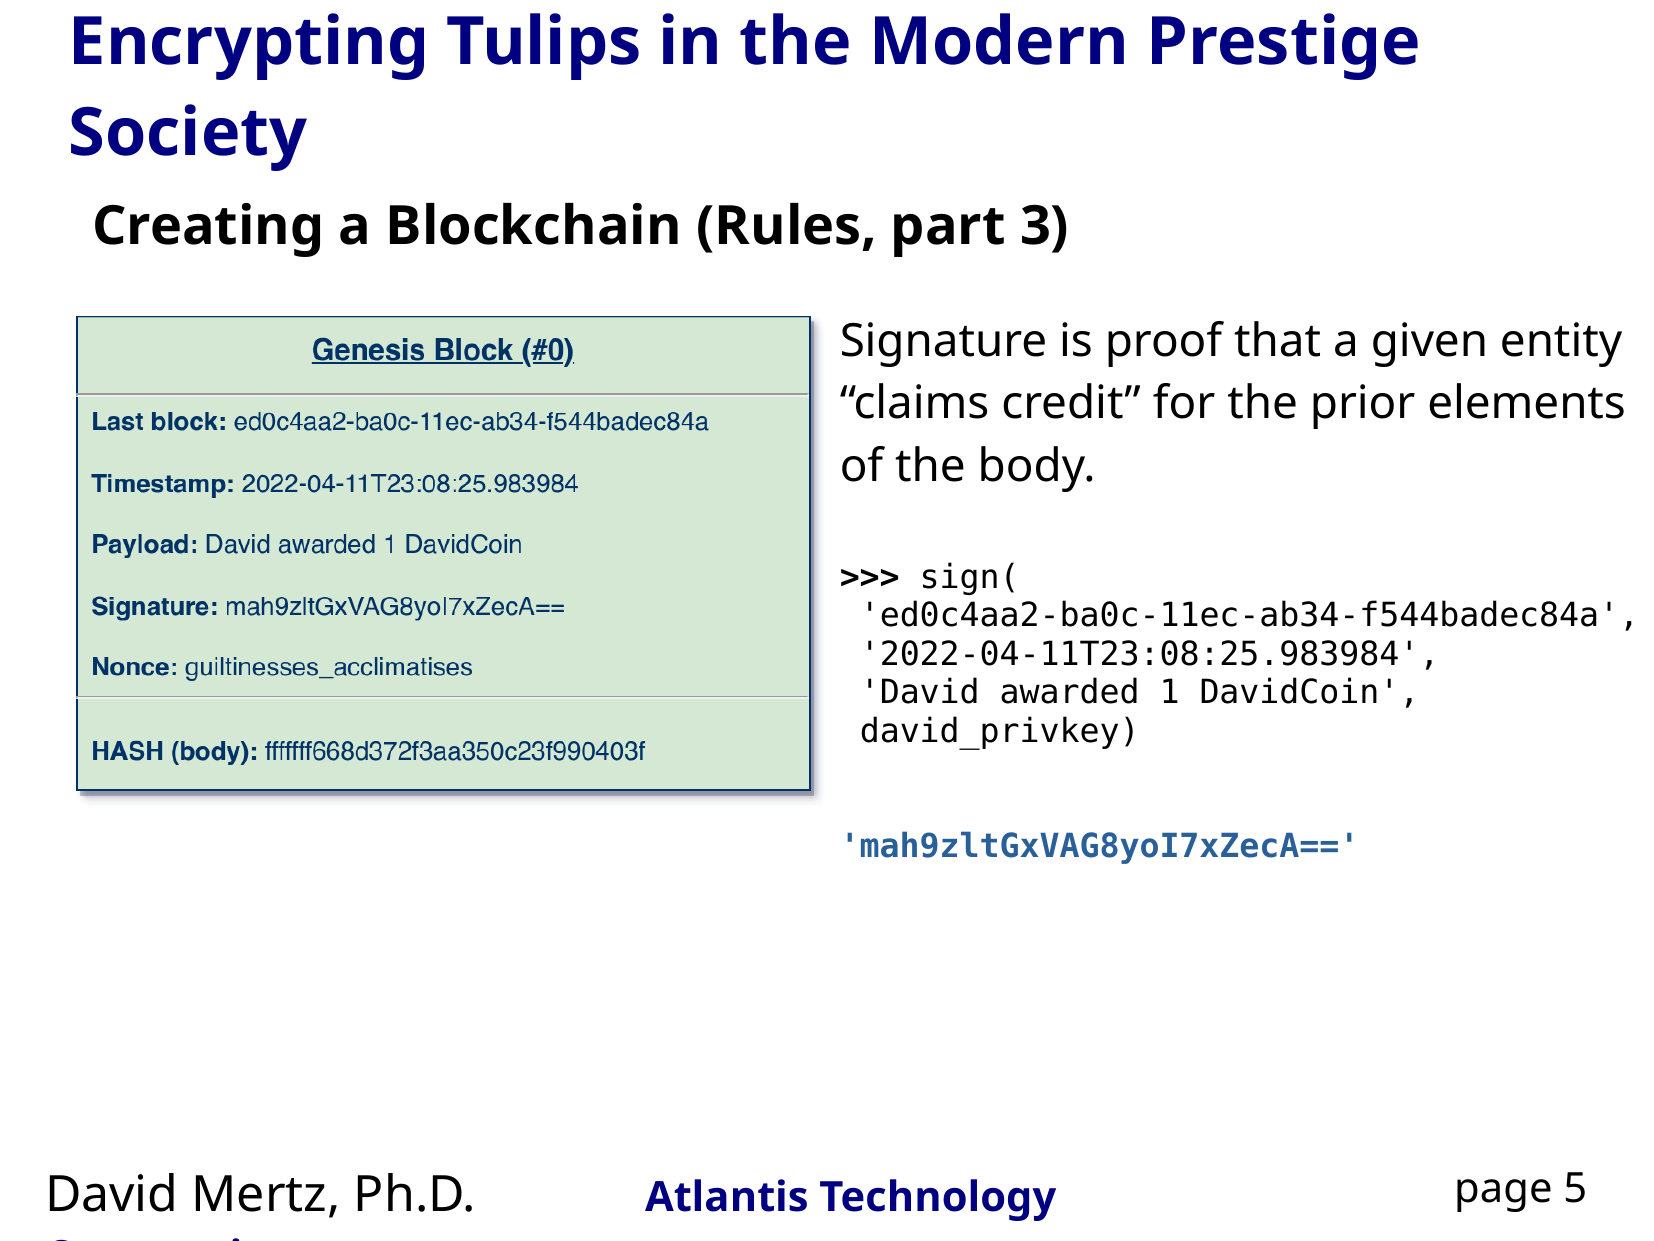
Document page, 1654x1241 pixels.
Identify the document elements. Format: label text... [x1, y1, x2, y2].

text_box Signature is proof that a given entity “claims credit” for the prior elements of the body. >>> sign( 'ed0c4aa2-ba0c-11ec-ab34-f544badec84a', '2022-04-11T23:08:25.983984', 'David awarded 1 DavidCoin', david_privkey) 'mah9zltGxVAG8yoI7xZecA==' [825, 300, 1654, 1116]
list Creating a Blockchain (Rules, part 3) [92, 186, 1561, 255]
picture [76, 316, 834, 827]
